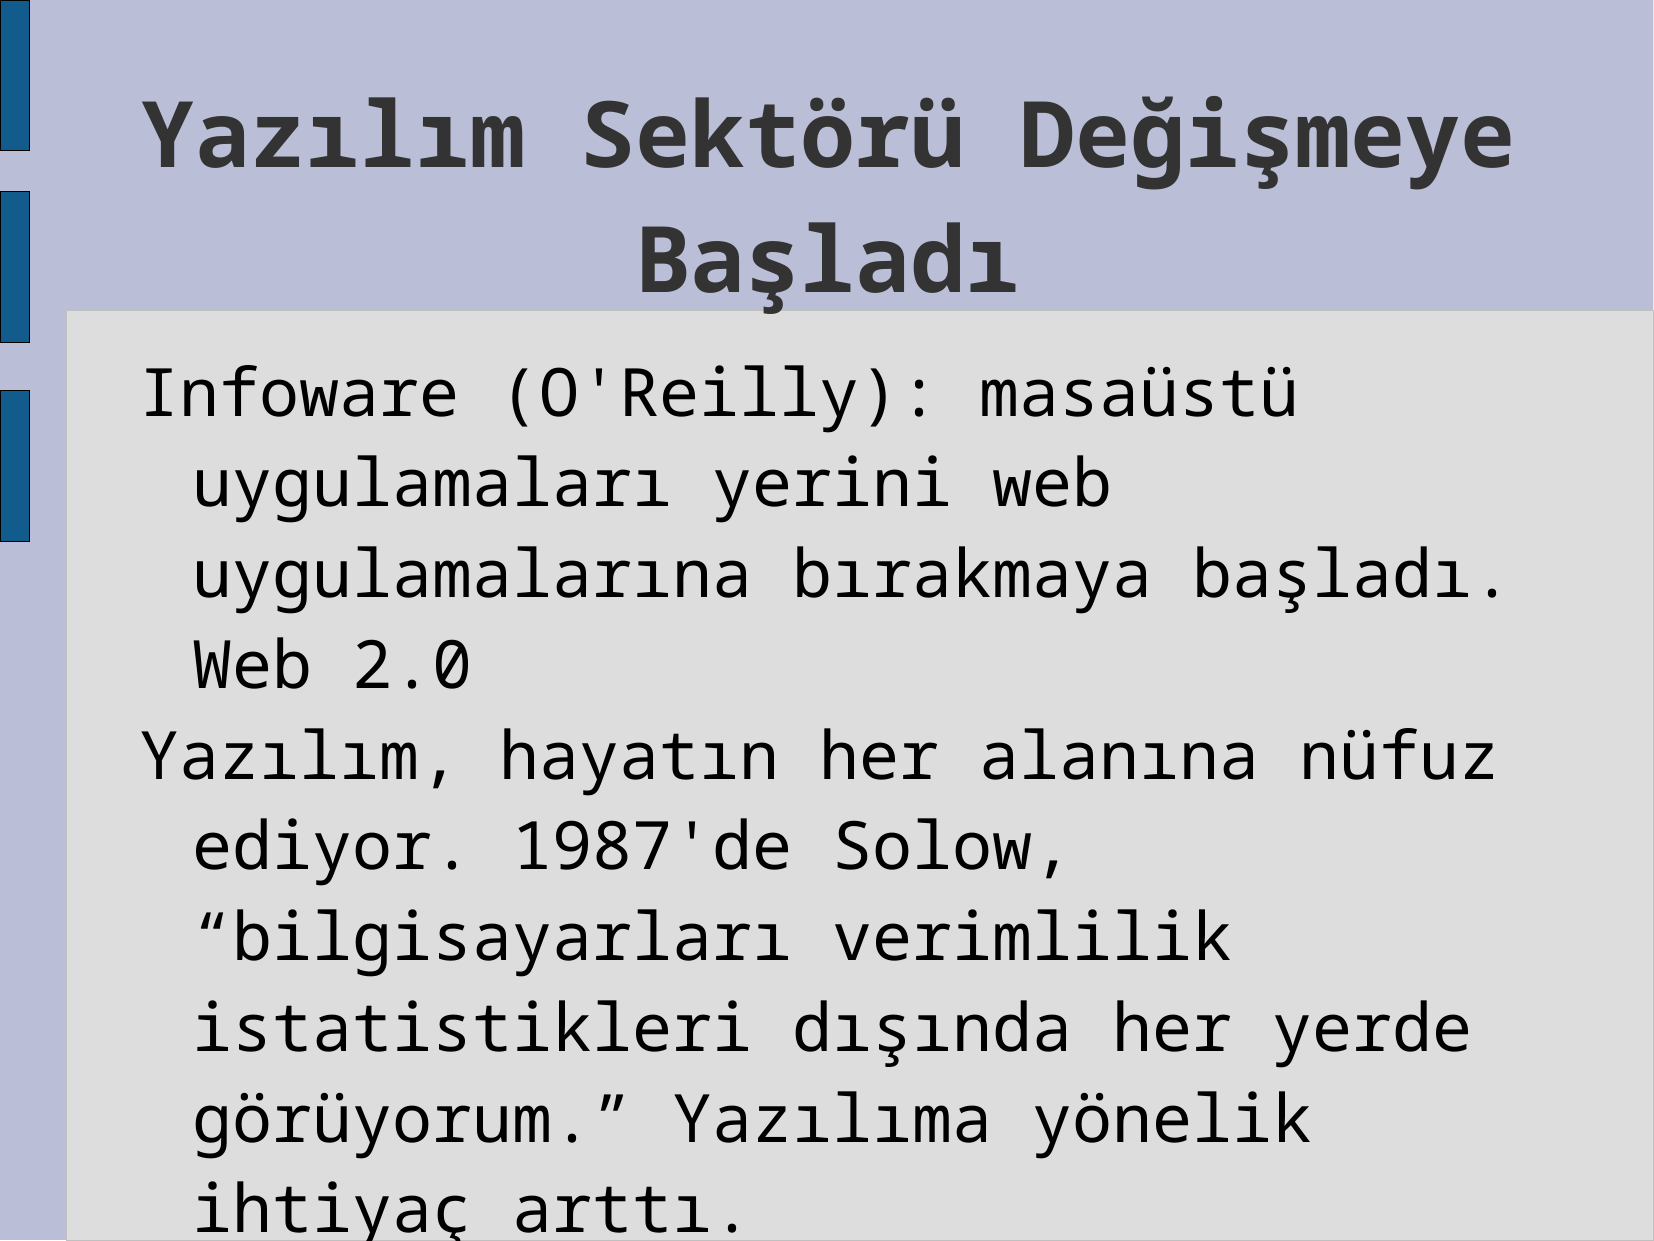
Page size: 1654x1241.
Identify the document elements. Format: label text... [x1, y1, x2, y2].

list Infoware (O'Reilly): masaüstü uygulamaları yerini web uygulamalarına bırakmaya başladı. Web 2.0 Yazılım, hayatın her alanına nüfuz ediyor. 1987'de Solow, “bilgisayarları verimlilik istatistikleri dışında her yerde görüyorum.” Yazılıma yönelik ihtiyaç arttı. [121, 344, 1534, 1127]
title Yazılım Sektörü Değişmeye Başladı [121, 88, 1534, 301]
